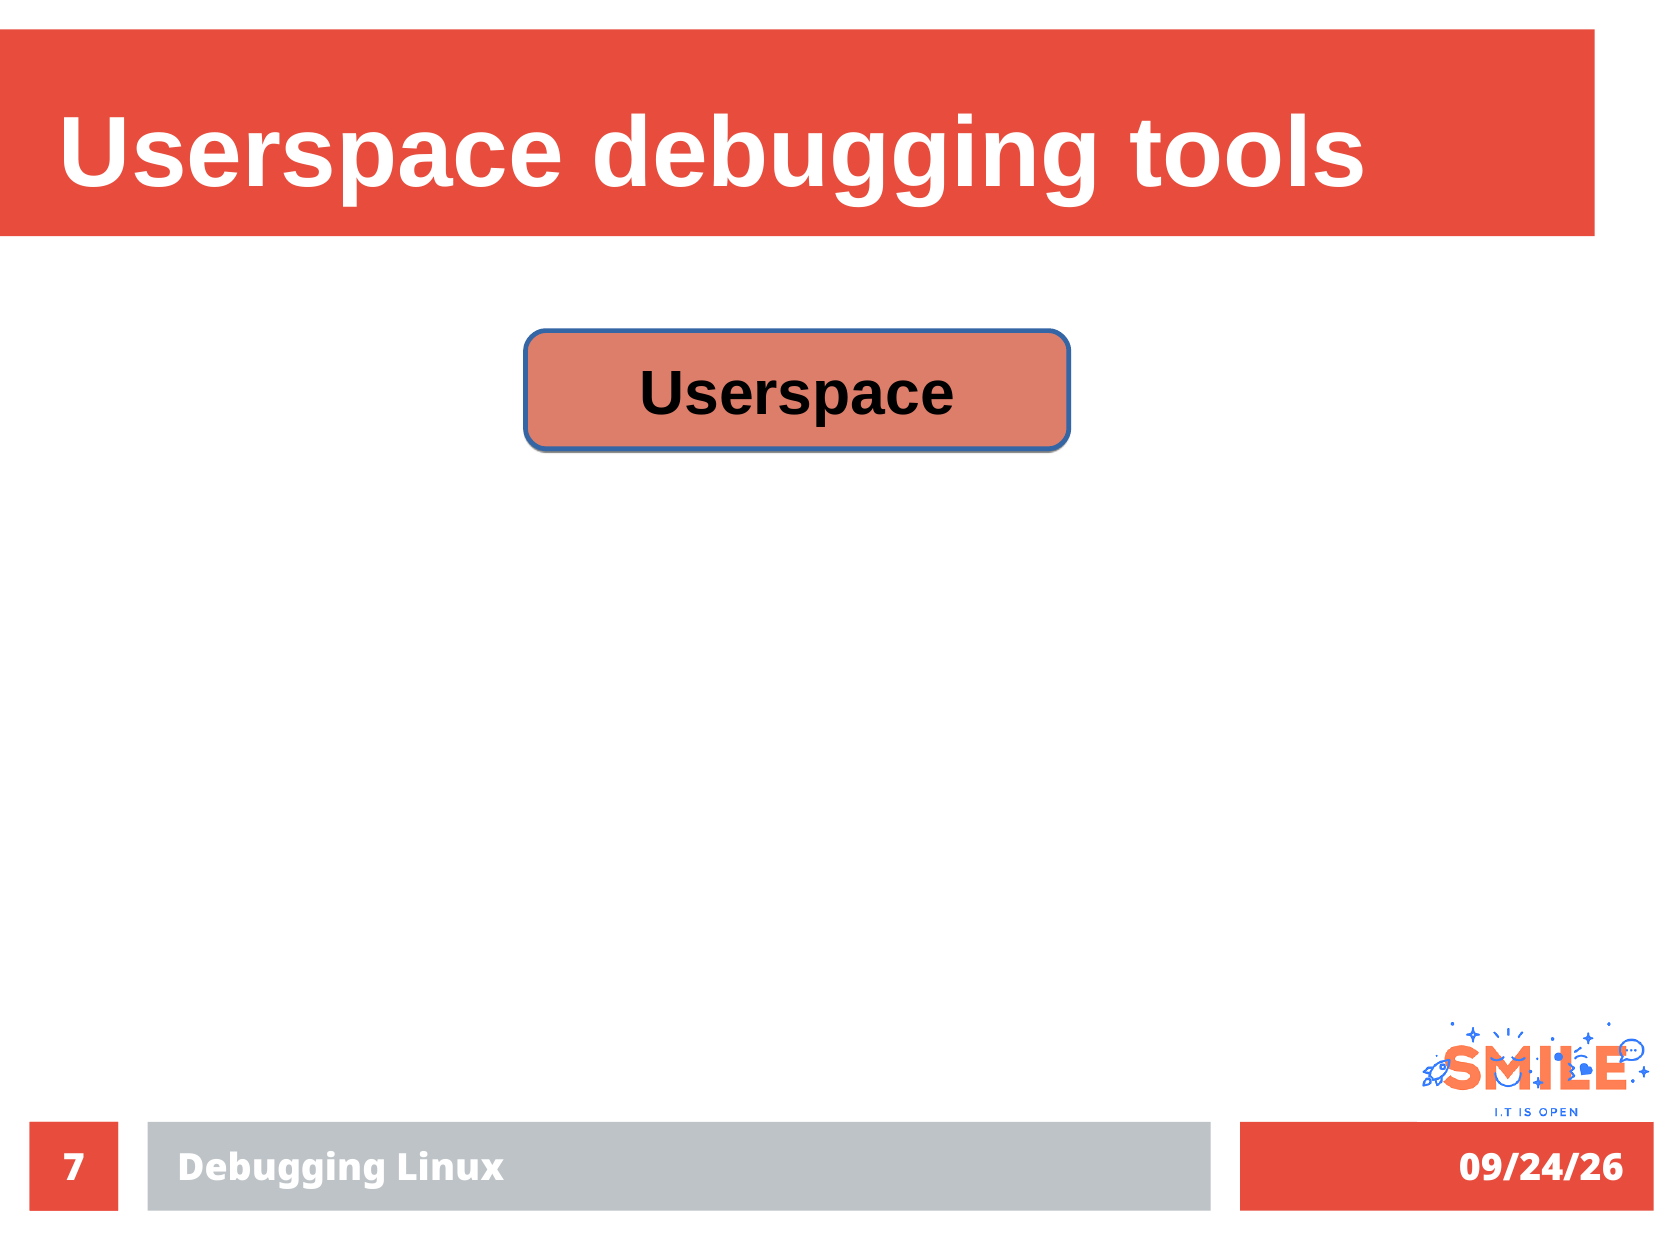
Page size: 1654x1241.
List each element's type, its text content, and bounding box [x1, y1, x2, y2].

text_box Userspace [525, 330, 1069, 449]
text_box Userspace debugging tools [357, 142, 379, 178]
text_box Userspace debugging tools [58, 58, 1595, 207]
picture [1417, 1019, 1653, 1122]
text_box Userspace debugging tools [847, 142, 870, 176]
text_box Userspace debugging tools [908, 142, 931, 176]
text_box Userspace debugging tools [1058, 142, 1081, 176]
